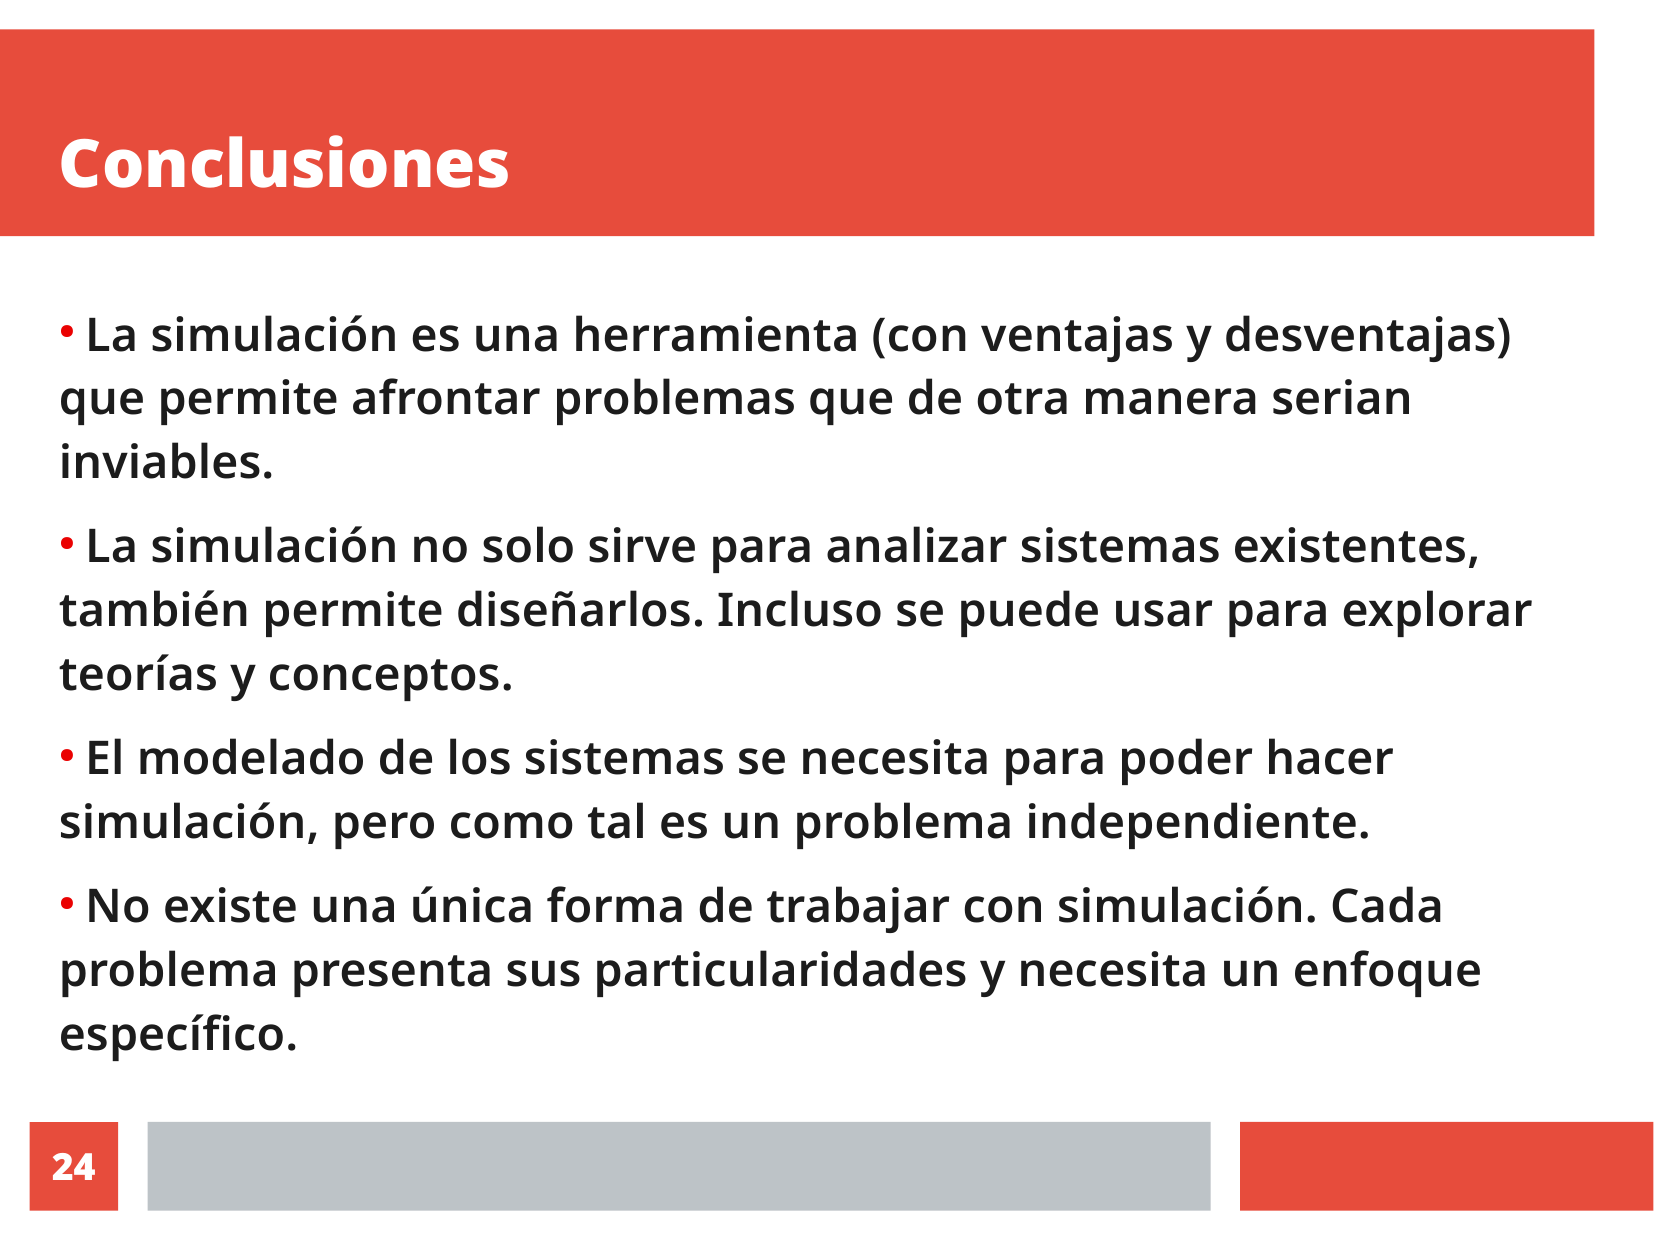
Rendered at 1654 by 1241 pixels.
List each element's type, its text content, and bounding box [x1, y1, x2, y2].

title Conclusiones [59, 59, 1595, 207]
list La simulación es una herramienta (con ventajas y desventajas) que permite afrontar problemas que de otra manera serian inviables. La simulación no solo sirve para analizar sistemas existentes, también permite diseñarlos. Incluso se puede usar para explorar teorías y conceptos. El modelado de los sistemas se necesita para poder hacer simulación, pero como tal es un problema independiente. No existe una única forma de trabajar con simulación. Cada problema presenta sus particularidades y necesita un enfoque específico. [59, 301, 1565, 1069]
